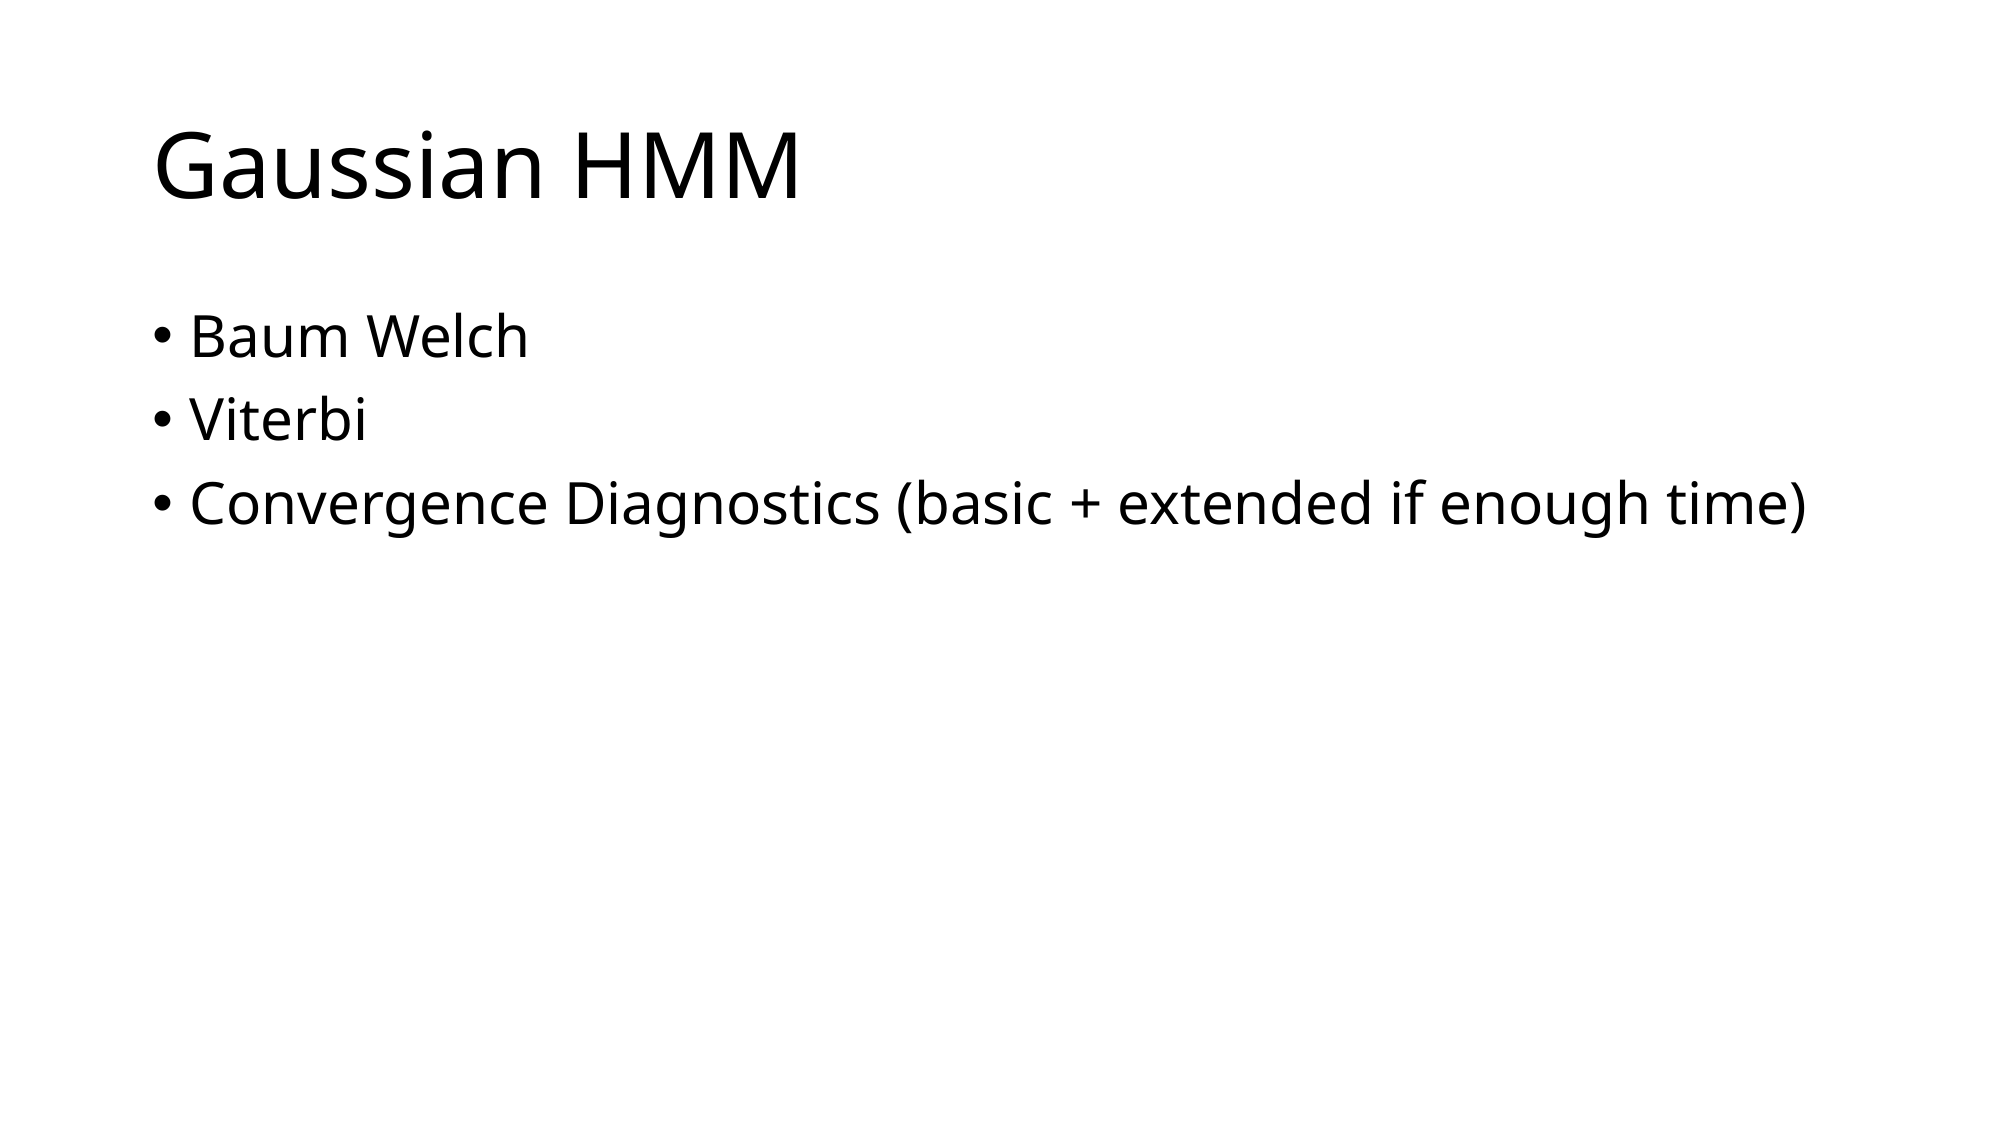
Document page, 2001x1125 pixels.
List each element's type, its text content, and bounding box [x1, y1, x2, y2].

list Baum Welch Viterbi Convergence Diagnostics (basic + extended if enough time) [137, 299, 1863, 1014]
title Gaussian HMM [137, 59, 1863, 278]
